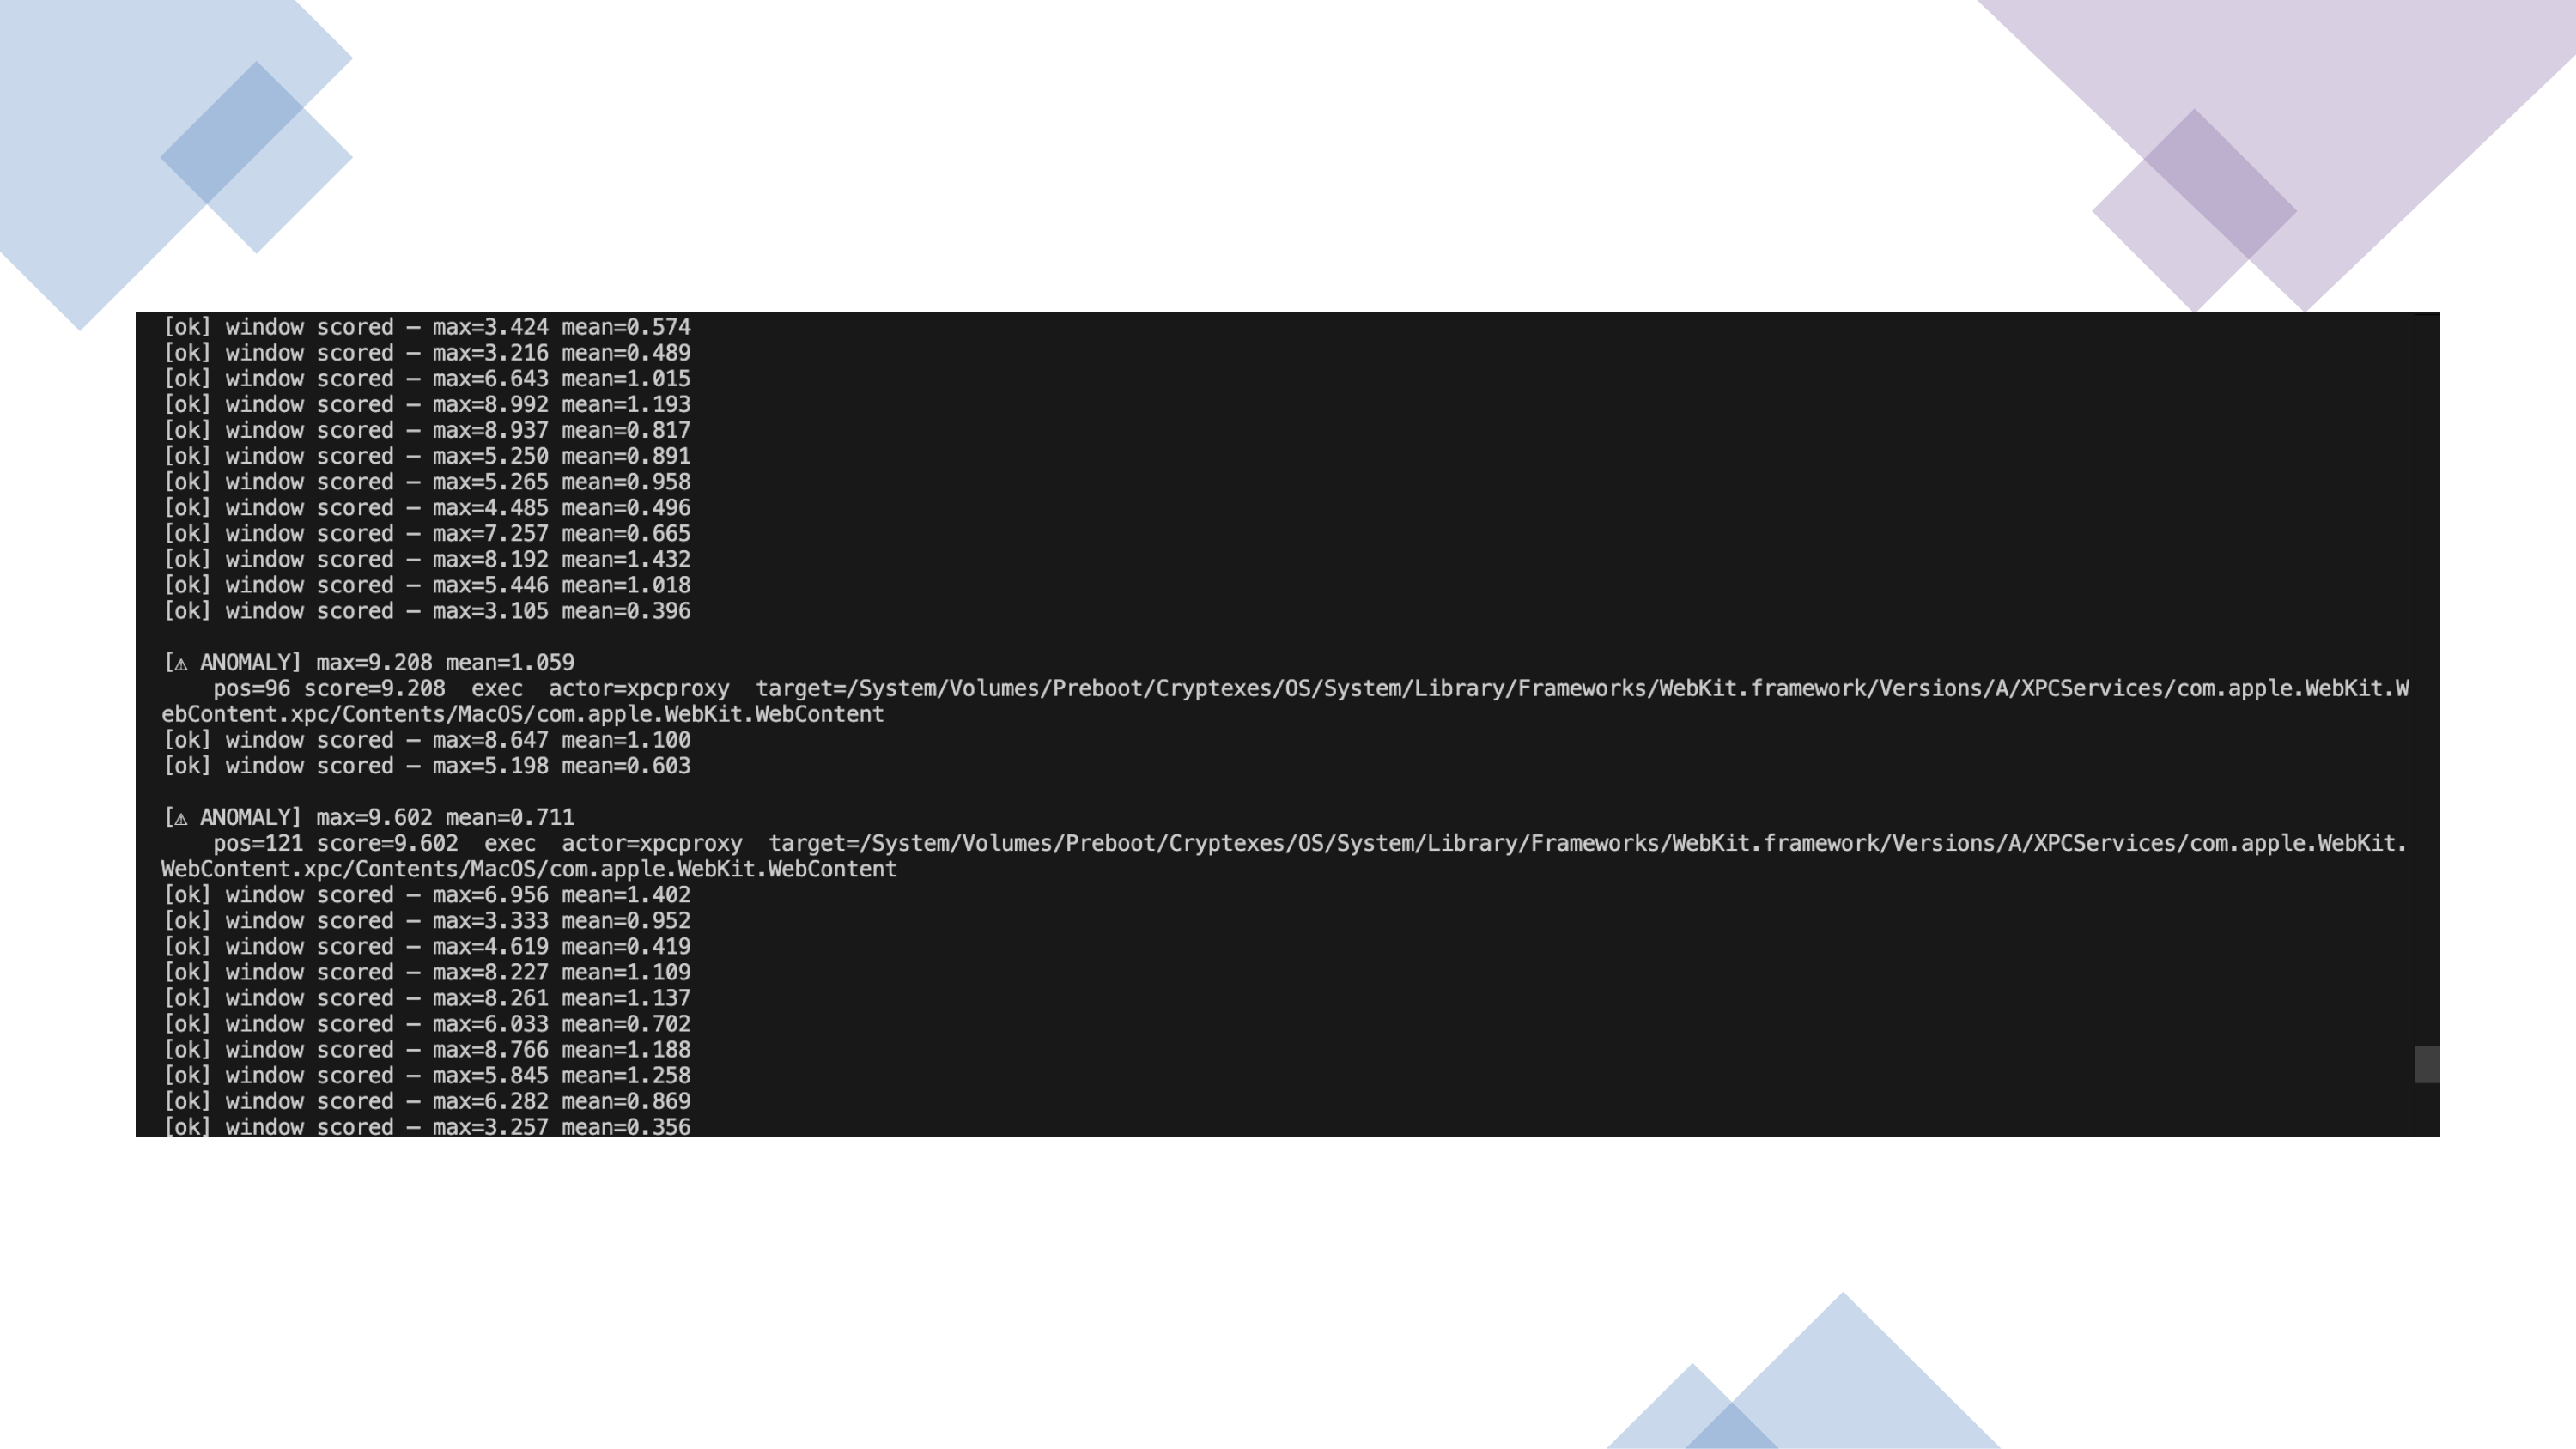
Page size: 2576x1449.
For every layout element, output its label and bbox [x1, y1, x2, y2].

picture [136, 312, 2440, 1137]
text_box [0, 0, 2576, 1449]
